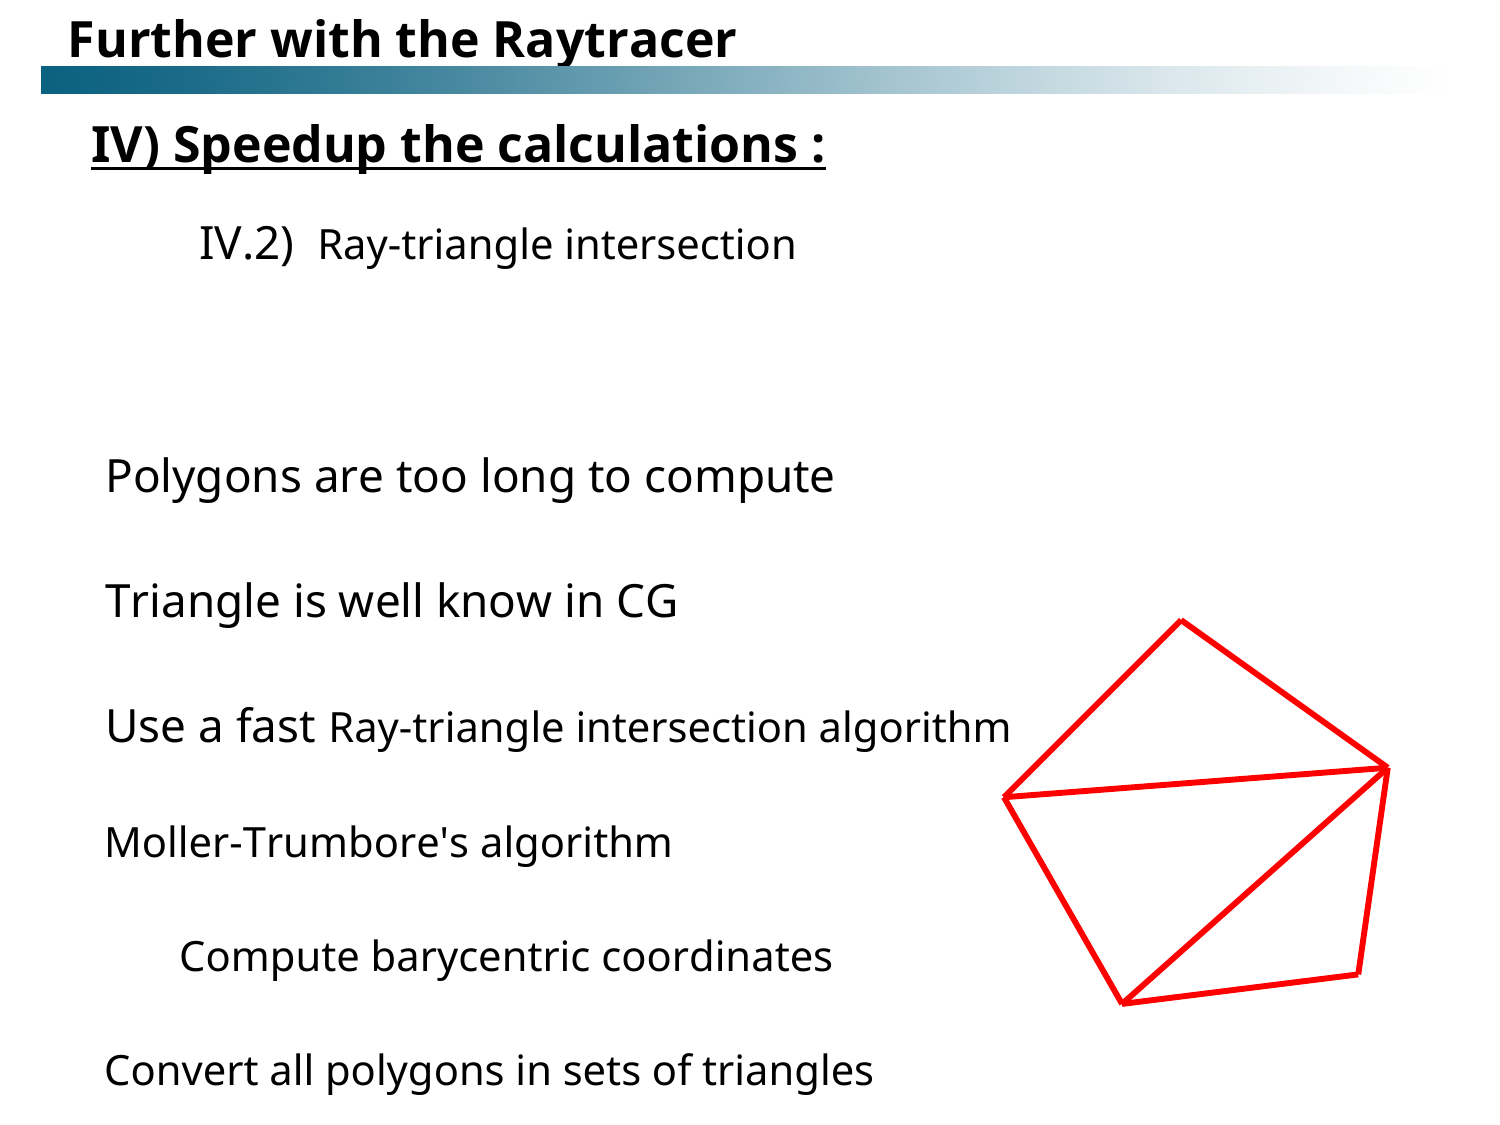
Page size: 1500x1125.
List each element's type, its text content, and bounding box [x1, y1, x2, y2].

text_box IV.2) Ray-triangle intersection [184, 203, 1182, 282]
title Further with the Raytracer [53, 1, 859, 66]
text_box Polygons are too long to compute Triangle is well know in CG Use a fast Ray-triangle intersection algorithm Moller-Trumbore's algorithm Compute barycentric coordinates Convert all polygons in sets of triangles [78, 373, 1467, 1036]
picture [41, 66, 1471, 94]
text_box IV) Speedup the calculations : [76, 101, 857, 186]
